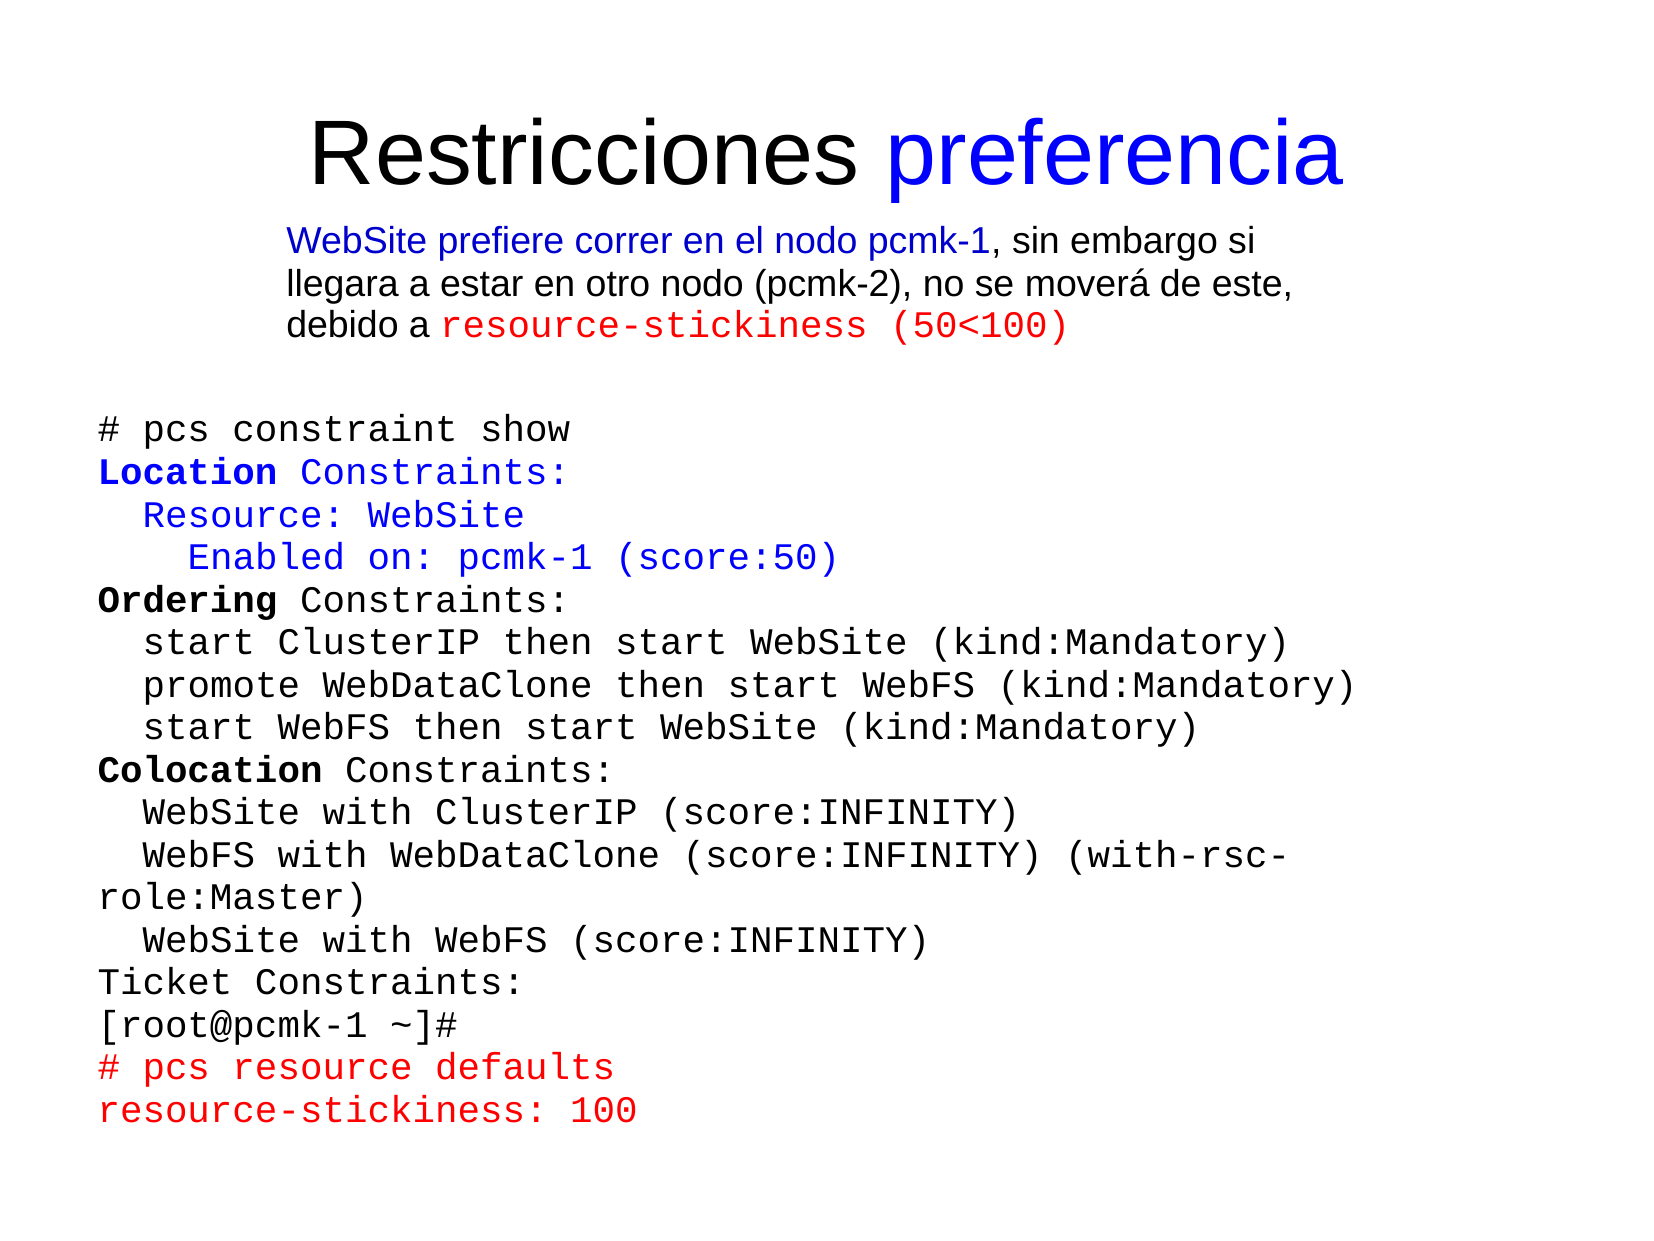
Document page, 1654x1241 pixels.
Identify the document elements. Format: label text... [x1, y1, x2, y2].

text_box WebSite prefiere correr en el nodo pcmk-1, sin embargo si llegara a estar en otro nodo (pcmk-2), no se moverá de este, debido a resource-stickiness (50<100) [271, 212, 1359, 357]
title Restricciones preferencia [82, 49, 1571, 257]
text_box # pcs constraint show Location Constraints: Resource: WebSite Enabled on: pcmk-1 (score:50) Ordering Constraints: start ClusterIP then start WebSite (kind:Mandatory) promote WebDataClone then start WebFS (kind:Mandatory) start WebFS then start WebSite (kind:Mandatory) Colocation Constraints: WebSite with ClusterIP (score:INFINITY) WebFS with WebDataClone (score:INFINITY) (with-rsc-role:Master) WebSite with WebFS (score:INFINITY) Ticket Constraints: [root@pcmk-1 ~]# # pcs resource defaults resource-stickiness: 100 [82, 403, 1536, 1183]
